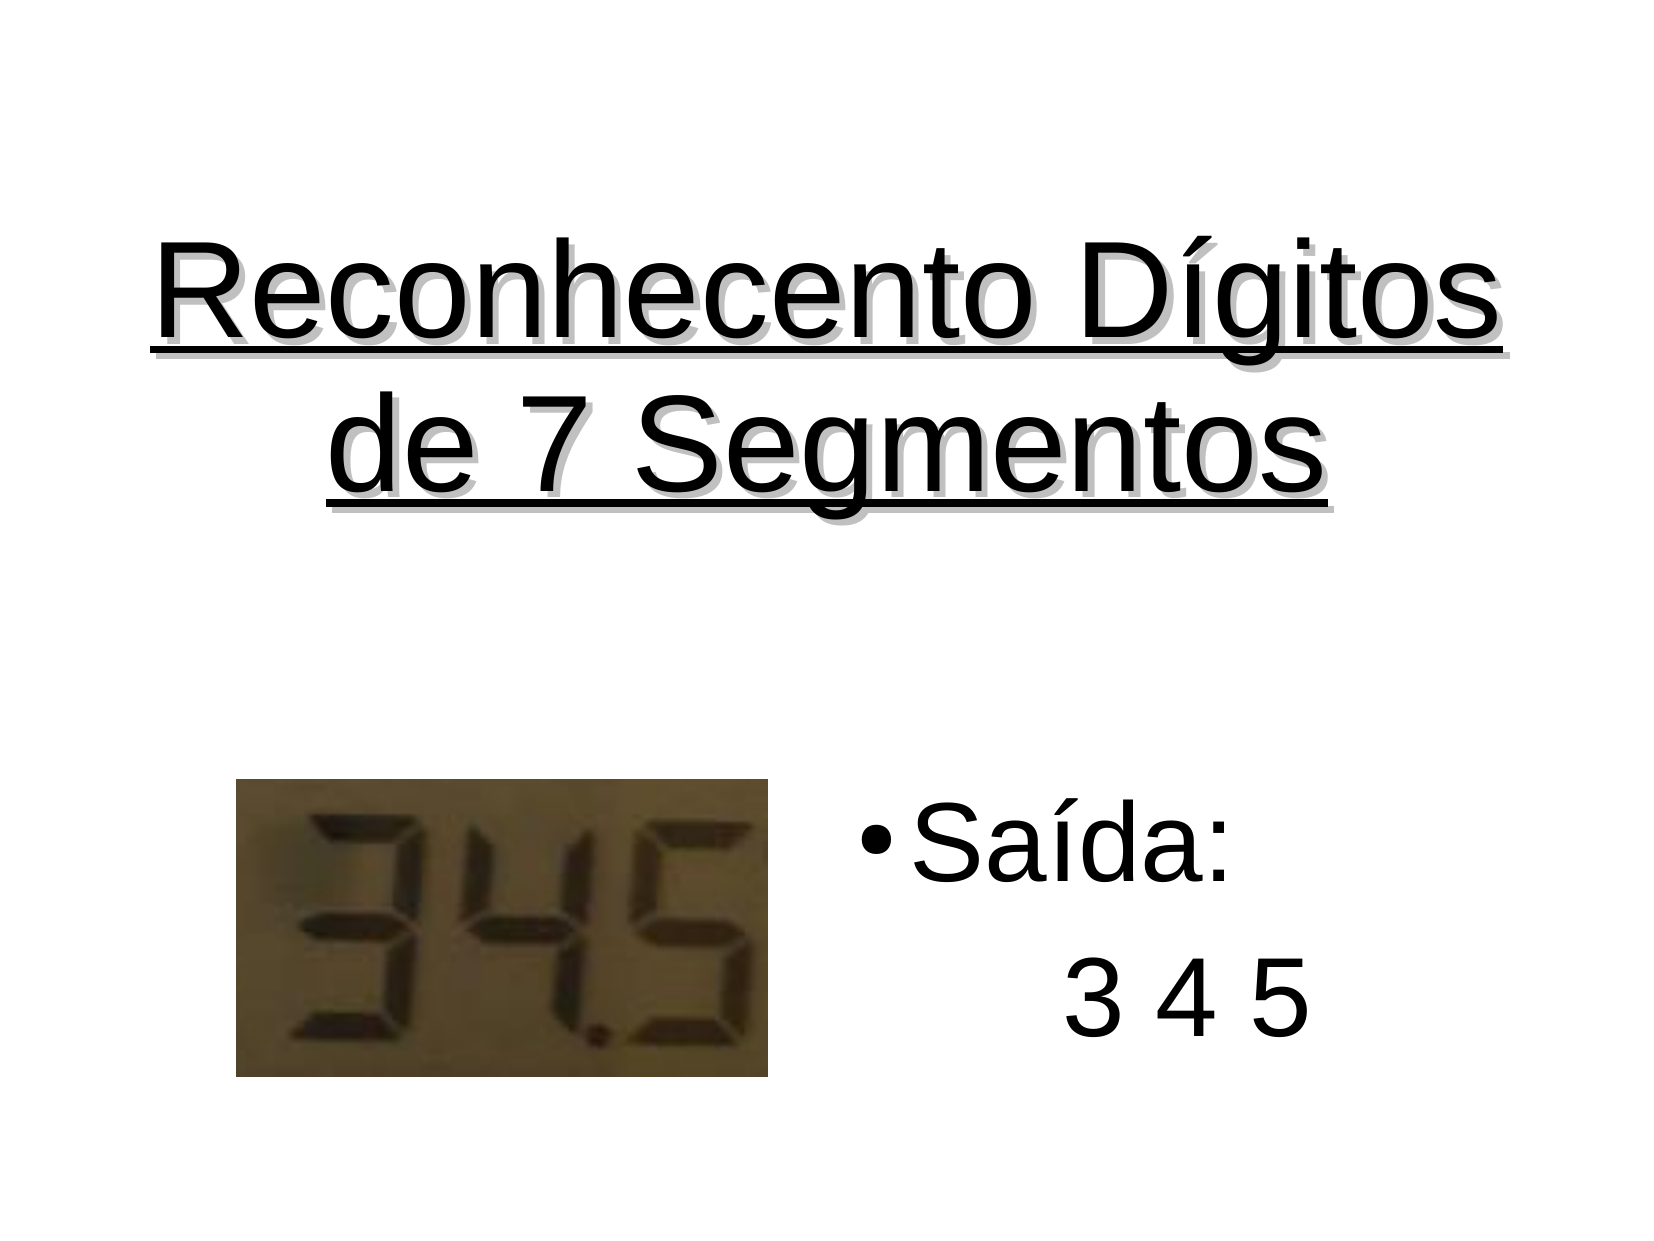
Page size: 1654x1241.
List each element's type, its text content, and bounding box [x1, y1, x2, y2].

subtitle Reconhecento Dígitos de 7 Segmentos [82, 49, 1571, 686]
picture [236, 779, 768, 1077]
list Saída: 3 4 5 [838, 779, 1536, 1092]
